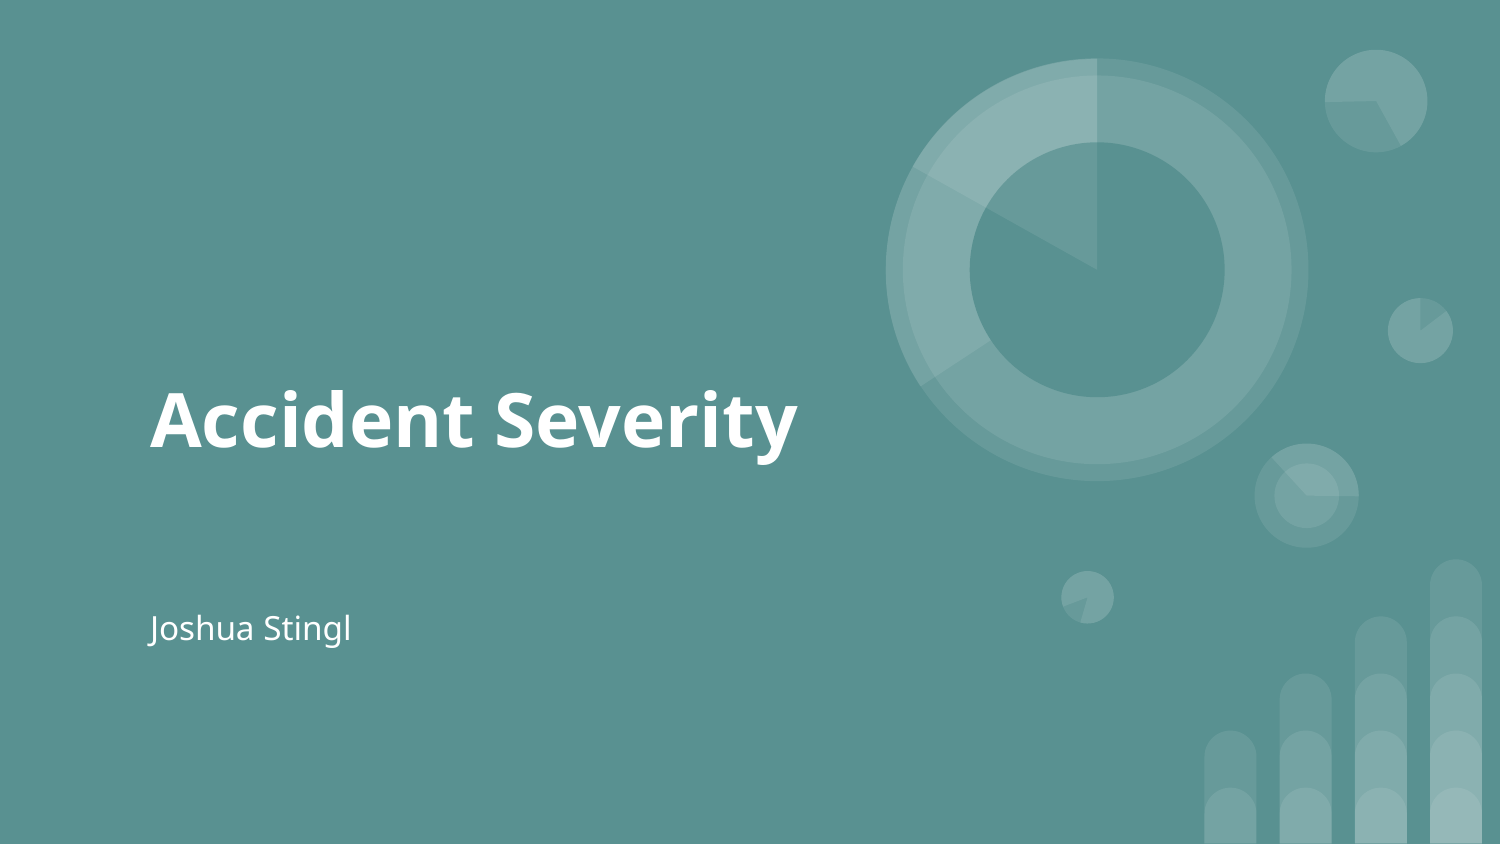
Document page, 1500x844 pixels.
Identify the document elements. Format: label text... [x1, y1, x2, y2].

title Accident Severity [135, 264, 834, 572]
subtitle Joshua Stingl [135, 589, 834, 704]
